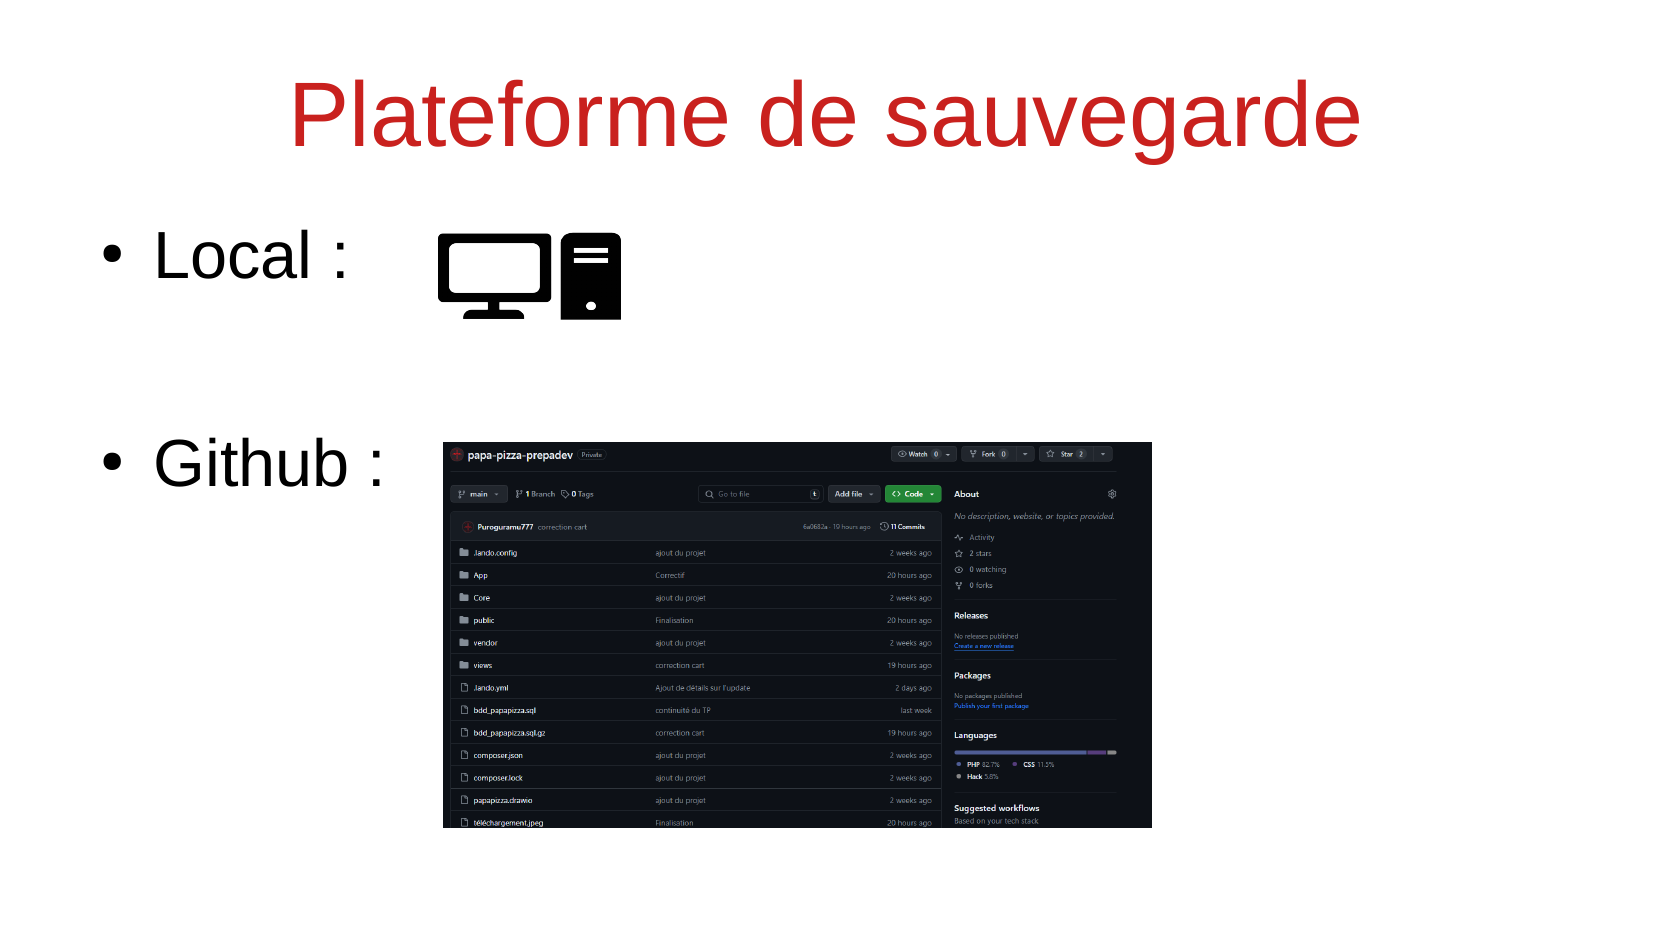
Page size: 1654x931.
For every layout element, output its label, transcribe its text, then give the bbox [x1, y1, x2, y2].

title Plateforme de sauvegarde [82, 37, 1571, 193]
picture [443, 442, 1152, 828]
list Local : Github : [82, 217, 1571, 758]
picture [438, 197, 621, 355]
